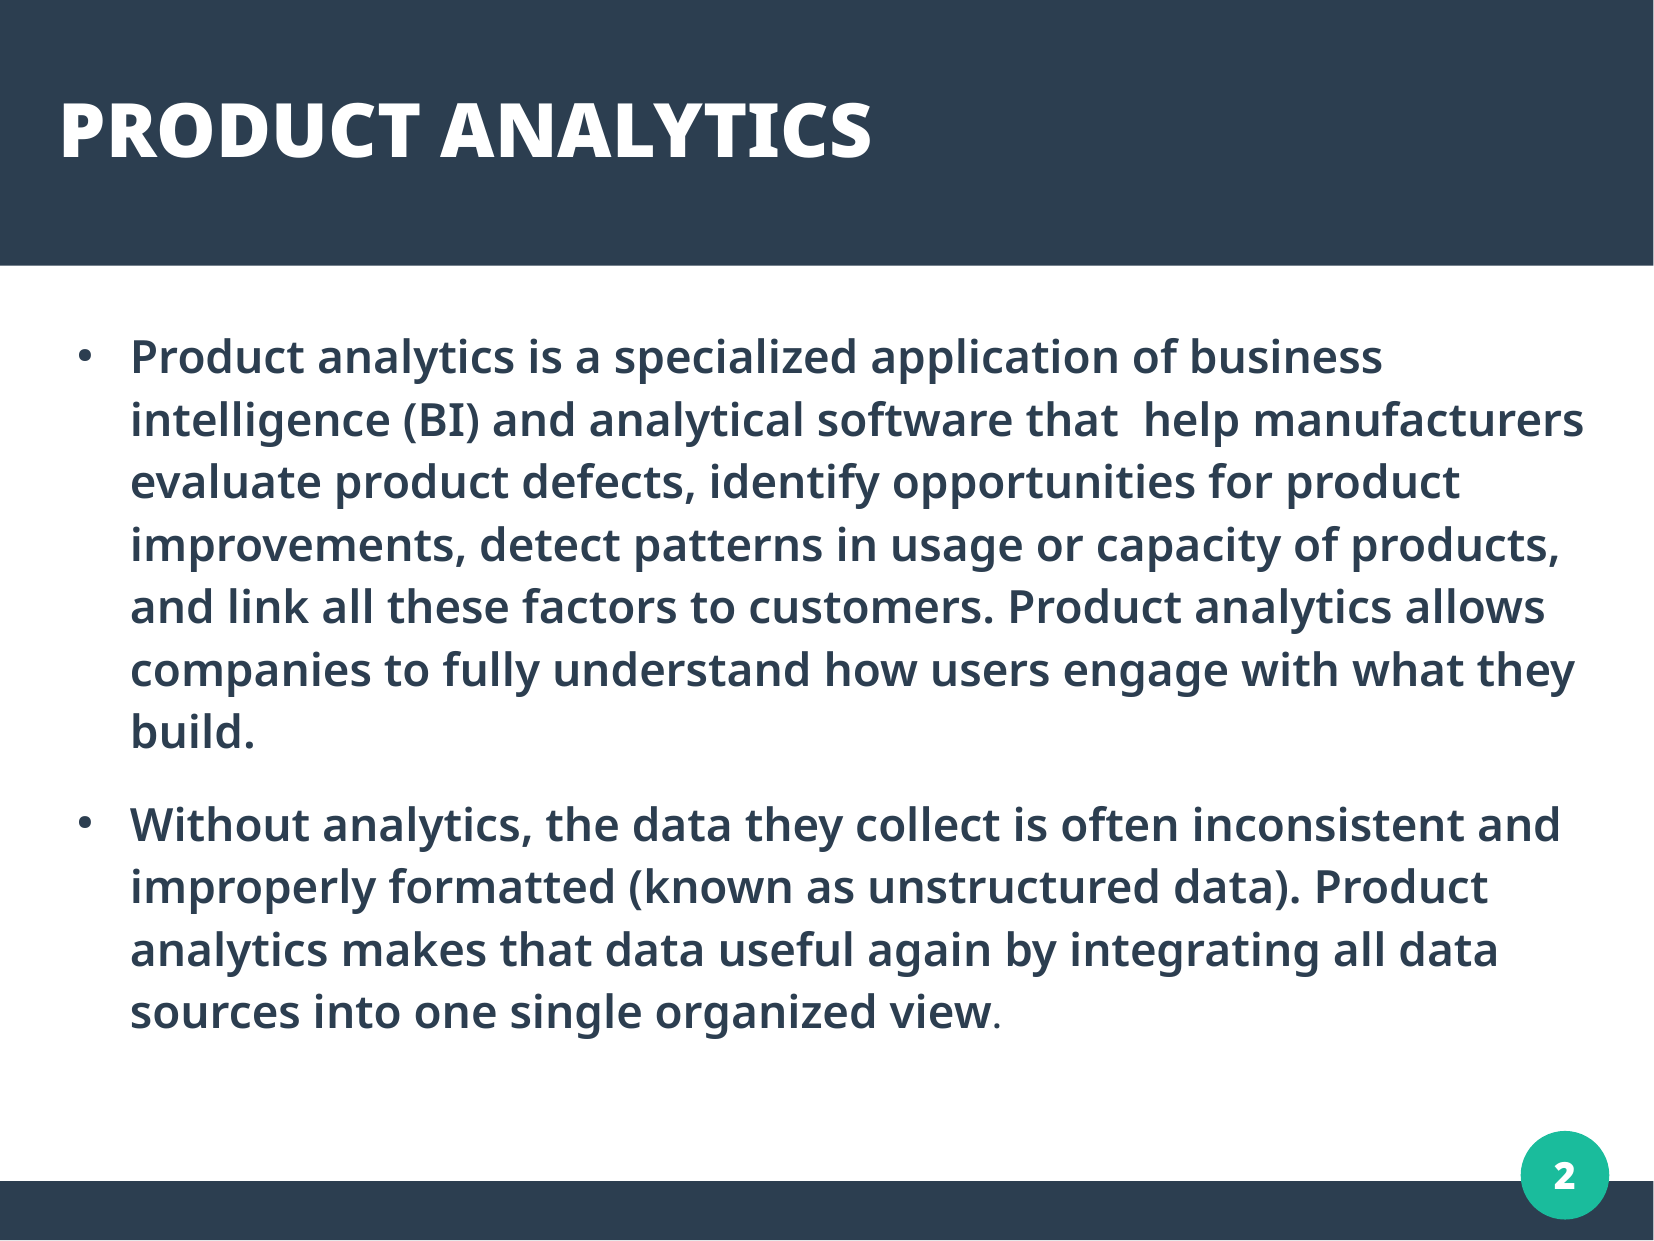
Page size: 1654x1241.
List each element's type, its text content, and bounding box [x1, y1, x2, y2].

title PRODUCT ANALYTICS [59, 49, 1595, 207]
list Product analytics is a specialized application of business intelligence (BI) and analytical software that help manufacturers evaluate product defects, identify opportunities for product improvements, detect patterns in usage or capacity of products, and link all these factors to customers. Product analytics allows companies to fully understand how users engage with what they build. Without analytics, the data they collect is often inconsistent and improperly formatted (known as unstructured data). Product analytics makes that data useful again by integrating all data sources into one single organized view. [59, 324, 1595, 1152]
